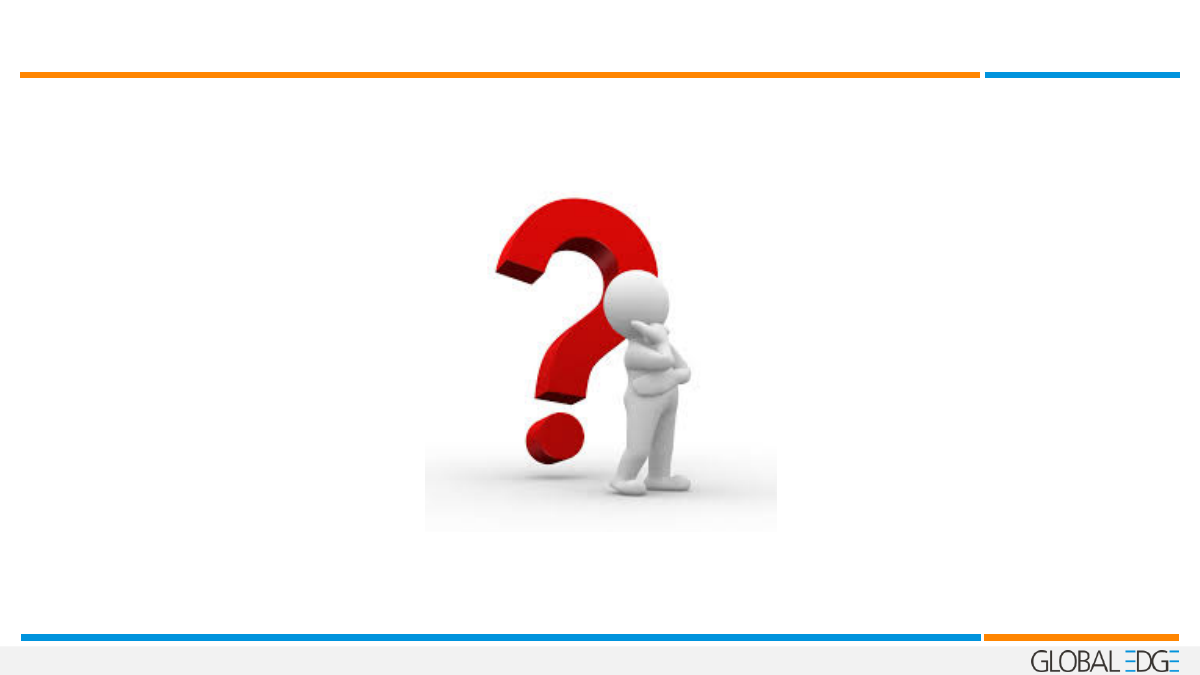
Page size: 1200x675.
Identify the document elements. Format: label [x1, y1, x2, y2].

picture [425, 179, 777, 532]
picture [1031, 650, 1179, 672]
